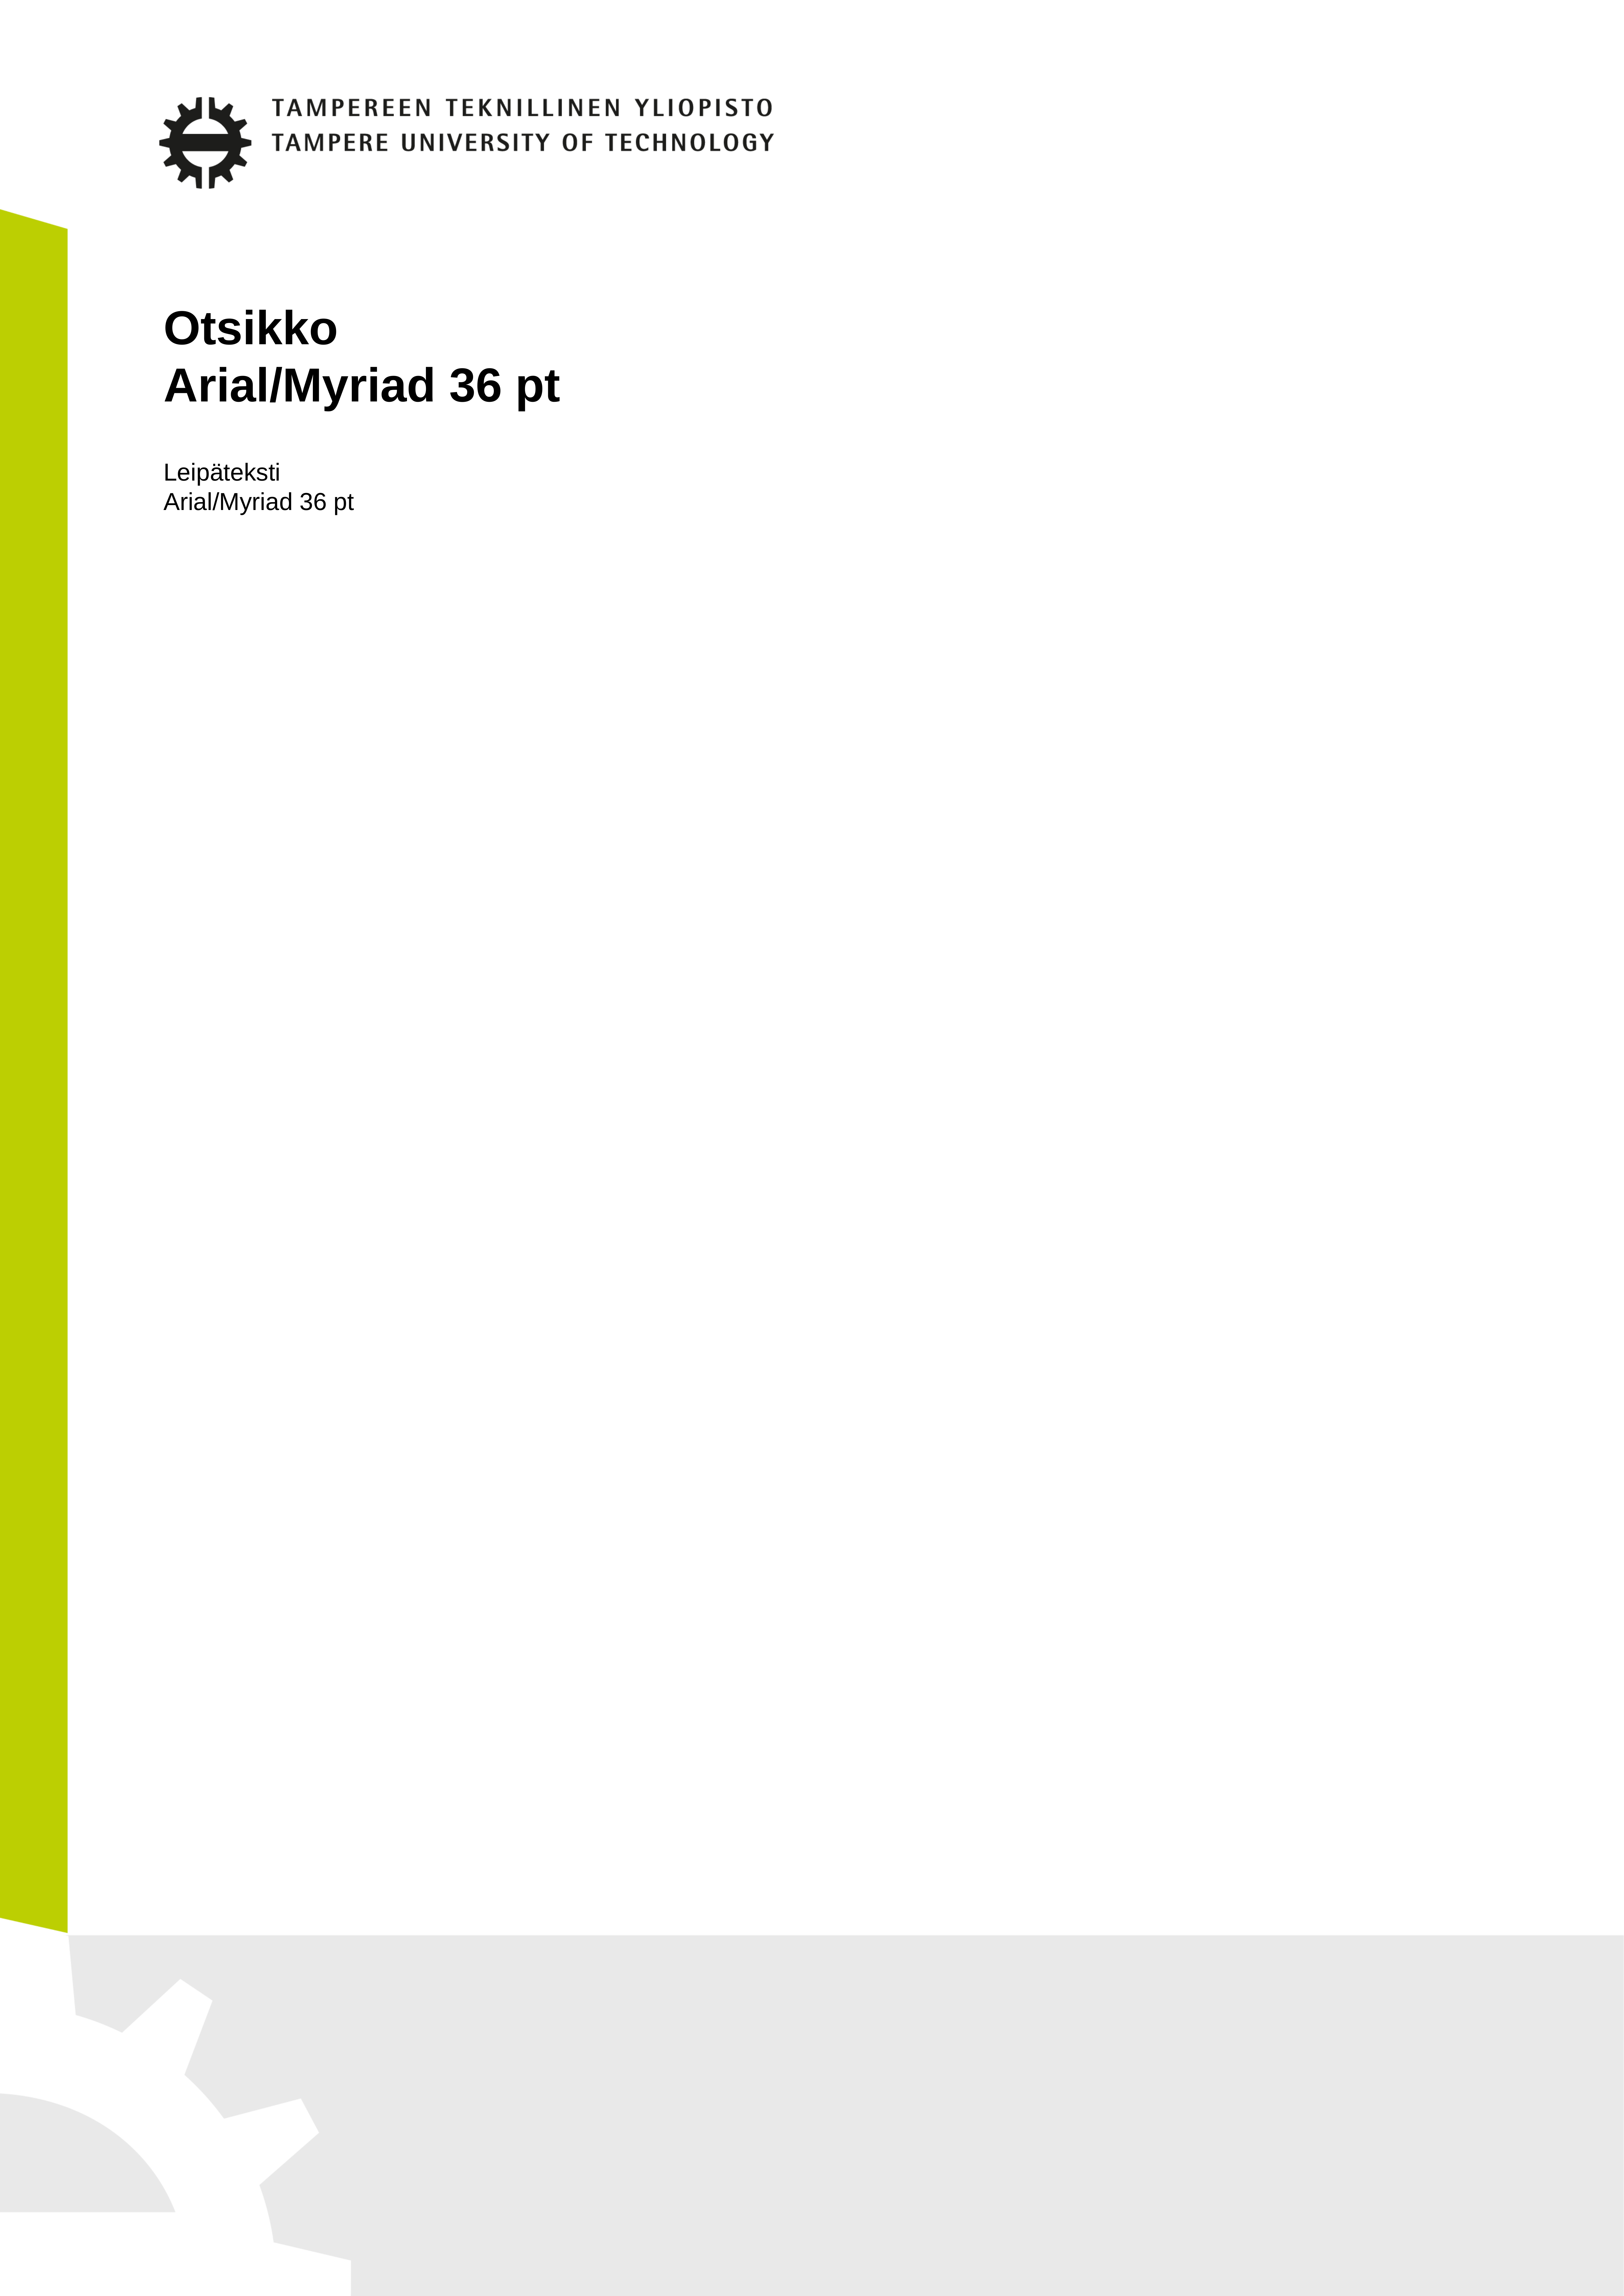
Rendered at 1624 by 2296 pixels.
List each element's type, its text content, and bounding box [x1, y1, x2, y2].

text_box Otsikko Arial/Myriad 36 pt [159, 294, 1477, 414]
picture [0, 0, 1624, 2296]
text_box Leipäteksti Arial/Myriad 36 pt [159, 453, 1477, 518]
